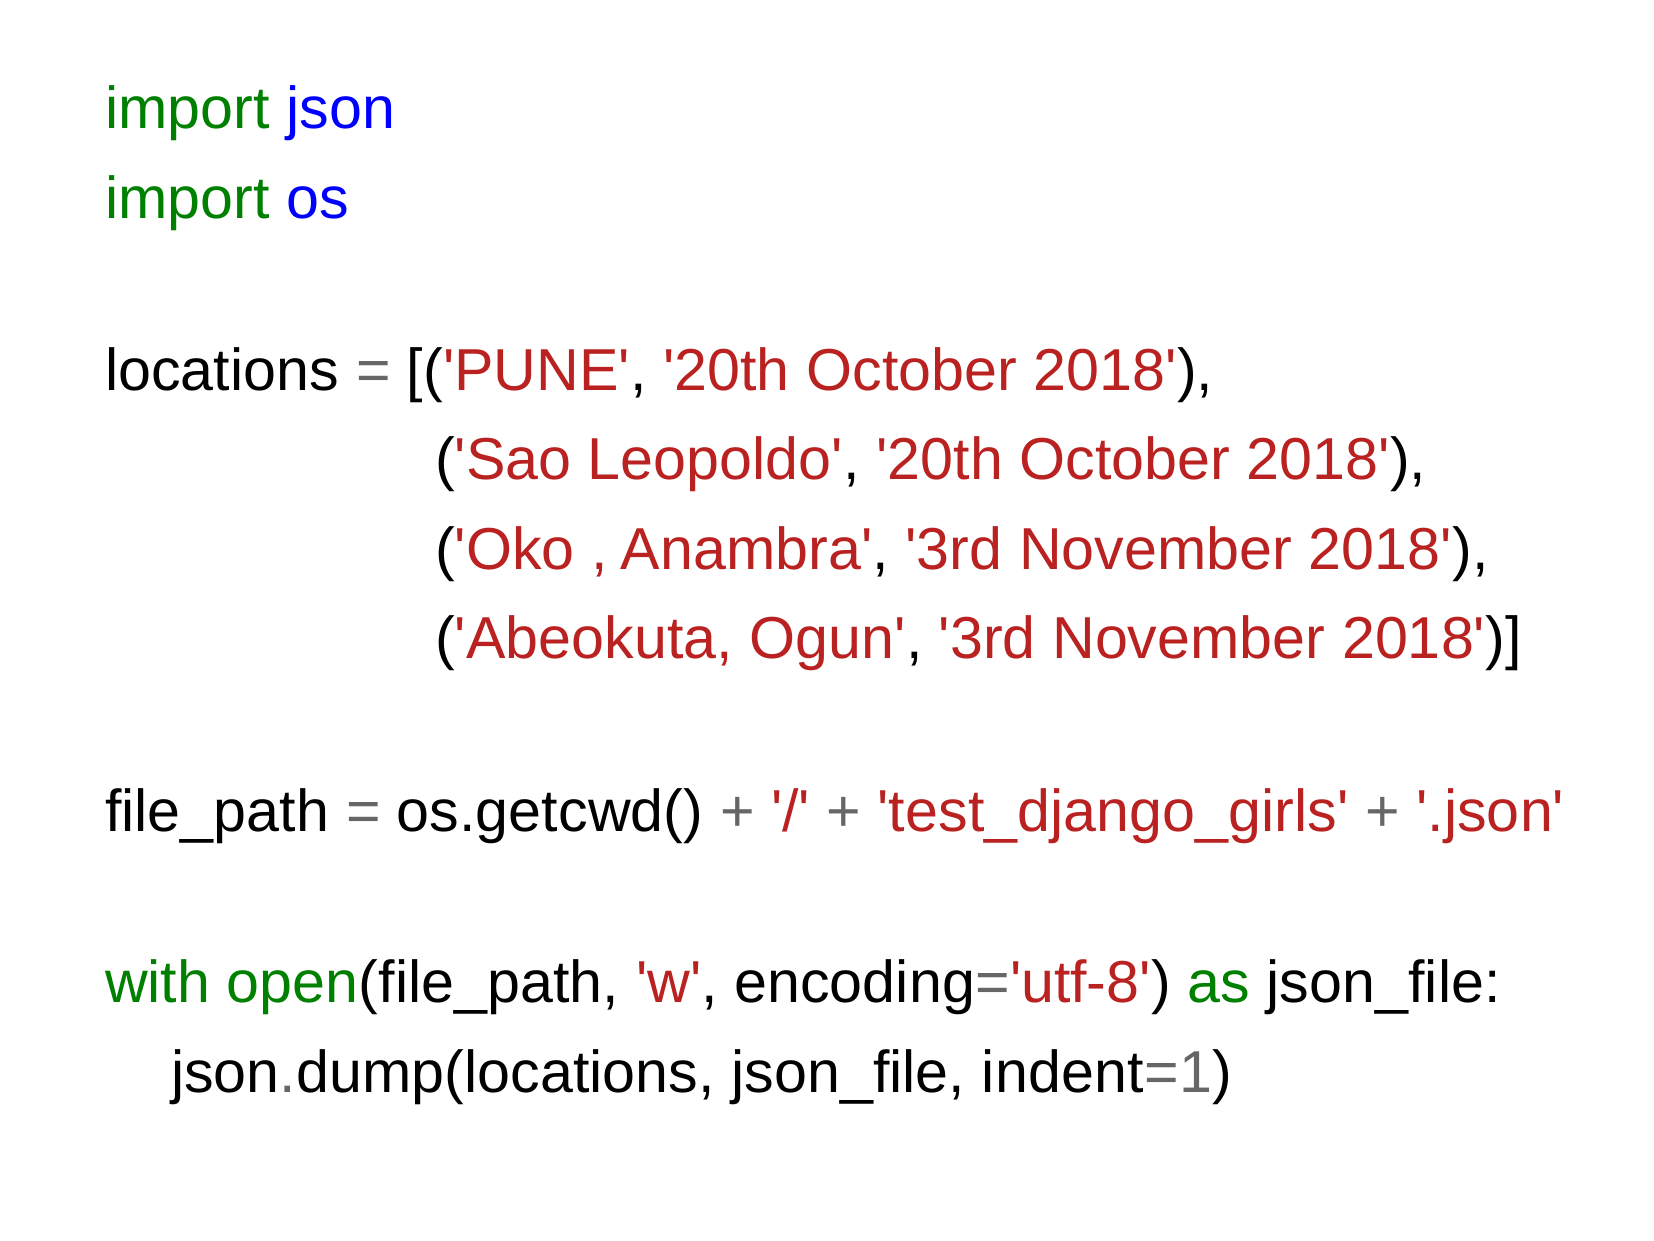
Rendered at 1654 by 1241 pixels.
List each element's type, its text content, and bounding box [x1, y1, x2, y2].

list import json import os locations = [('PUNE', '20th October 2018'), ('Sao Leopoldo', '20th October 2018'), ('Oko , Anambra', '3rd November 2018'), ('Abeokuta, Ogun', '3rd November 2018')] file_path = os.getcwd() + '/' + 'test_django_girls' + '.json' with open(file_path, 'w', encoding='utf-8') as json_file: json.dump(locations, json_file, indent=1) [105, 75, 1571, 1171]
